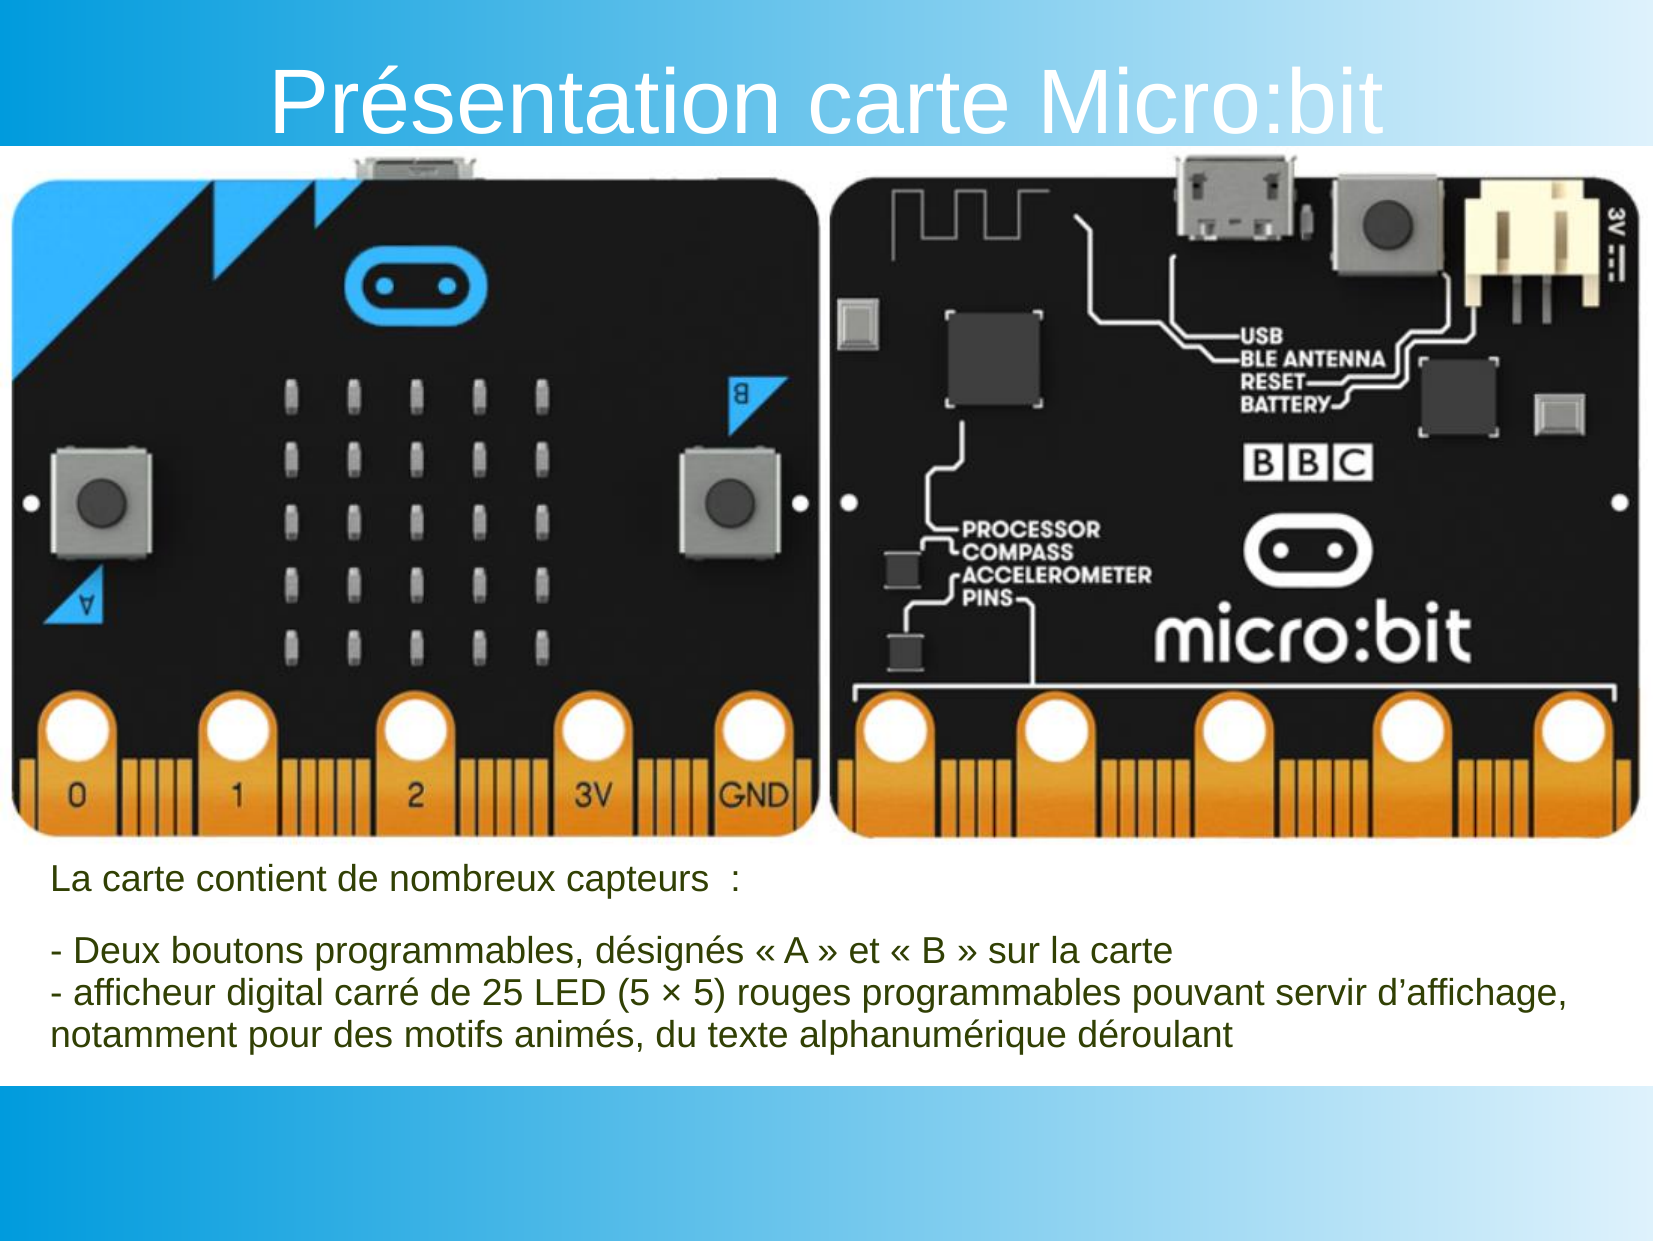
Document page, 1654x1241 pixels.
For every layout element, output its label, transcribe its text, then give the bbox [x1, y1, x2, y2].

title Présentation carte Micro:bit [82, 49, 1571, 146]
picture [0, 146, 1654, 851]
text_box La carte contient de nombreux capteurs : - Deux boutons programmables, désignés « A » et « B » sur la carte - afficheur digital carré de 25 LED (5 × 5) rouges programmables pouvant servir d’affichage, notamment pour des motifs animés, du texte alphanumérique déroulant [35, 851, 1654, 1087]
